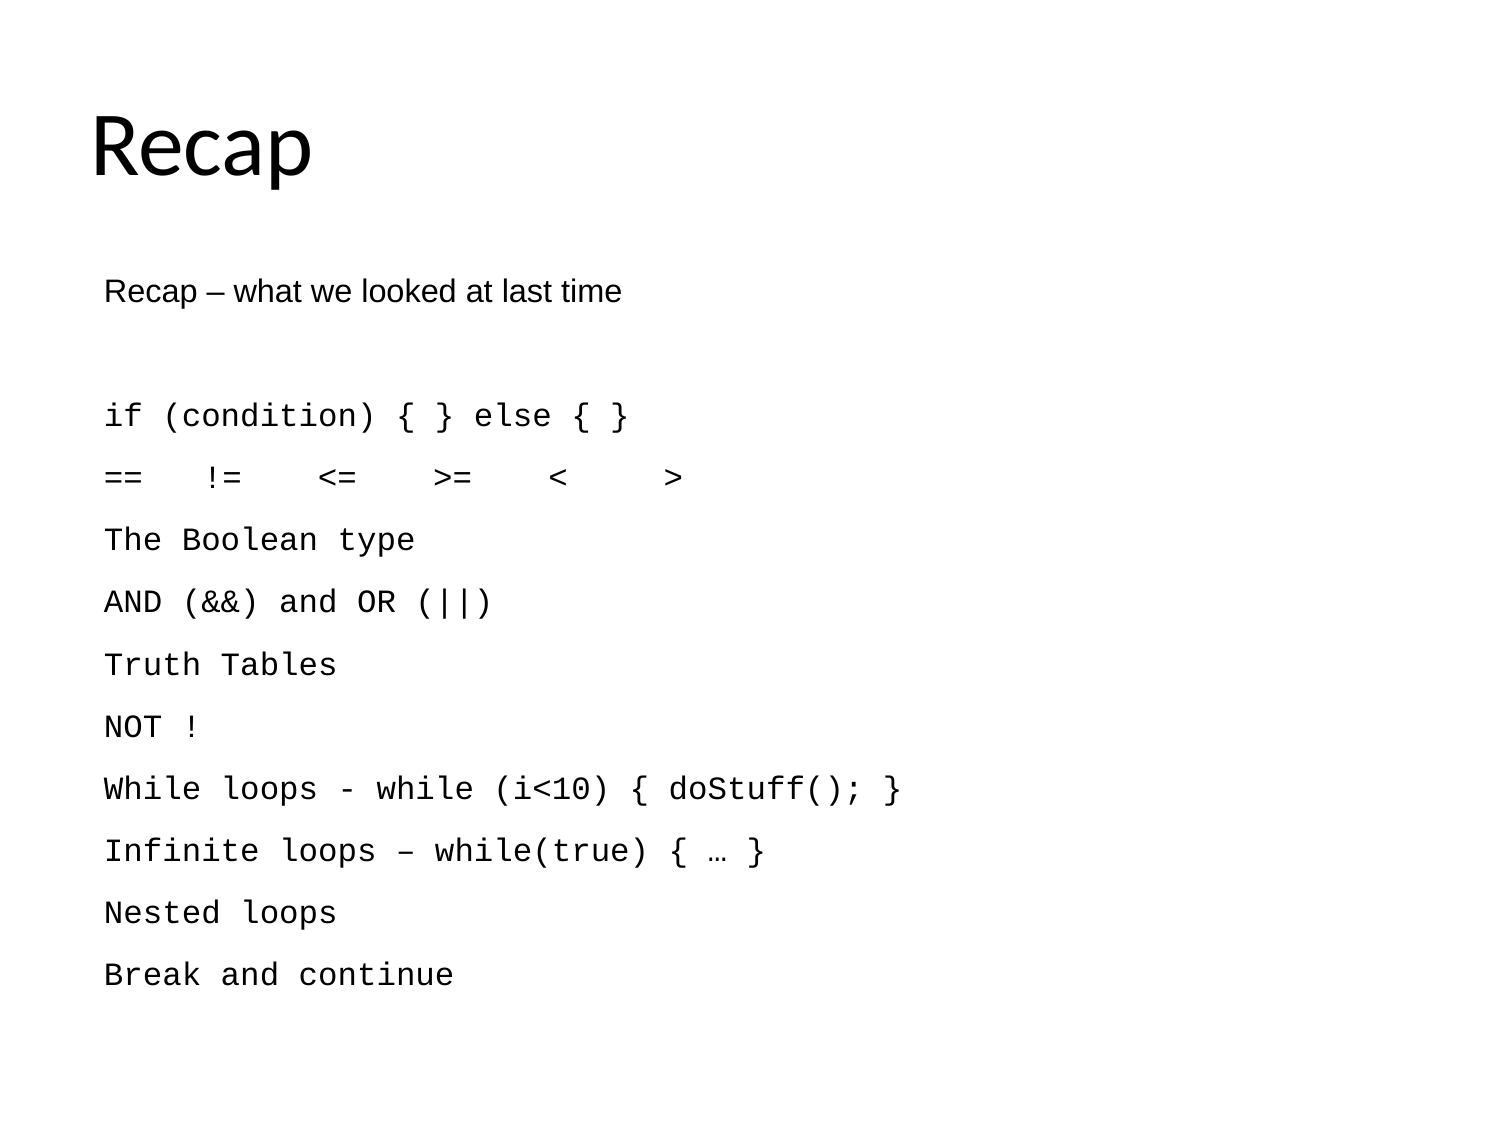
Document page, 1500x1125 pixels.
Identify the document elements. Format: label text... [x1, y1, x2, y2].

title Recap [75, 45, 1425, 233]
list Recap – what we looked at last time if (condition) { } else { } == != <= >= < > The Boolean type AND (&&) and OR (||) Truth Tables NOT ! While loops - while (i<10) { doStuff(); } Infinite loops – while(true) { … } Nested loops Break and continue [75, 262, 1425, 1005]
